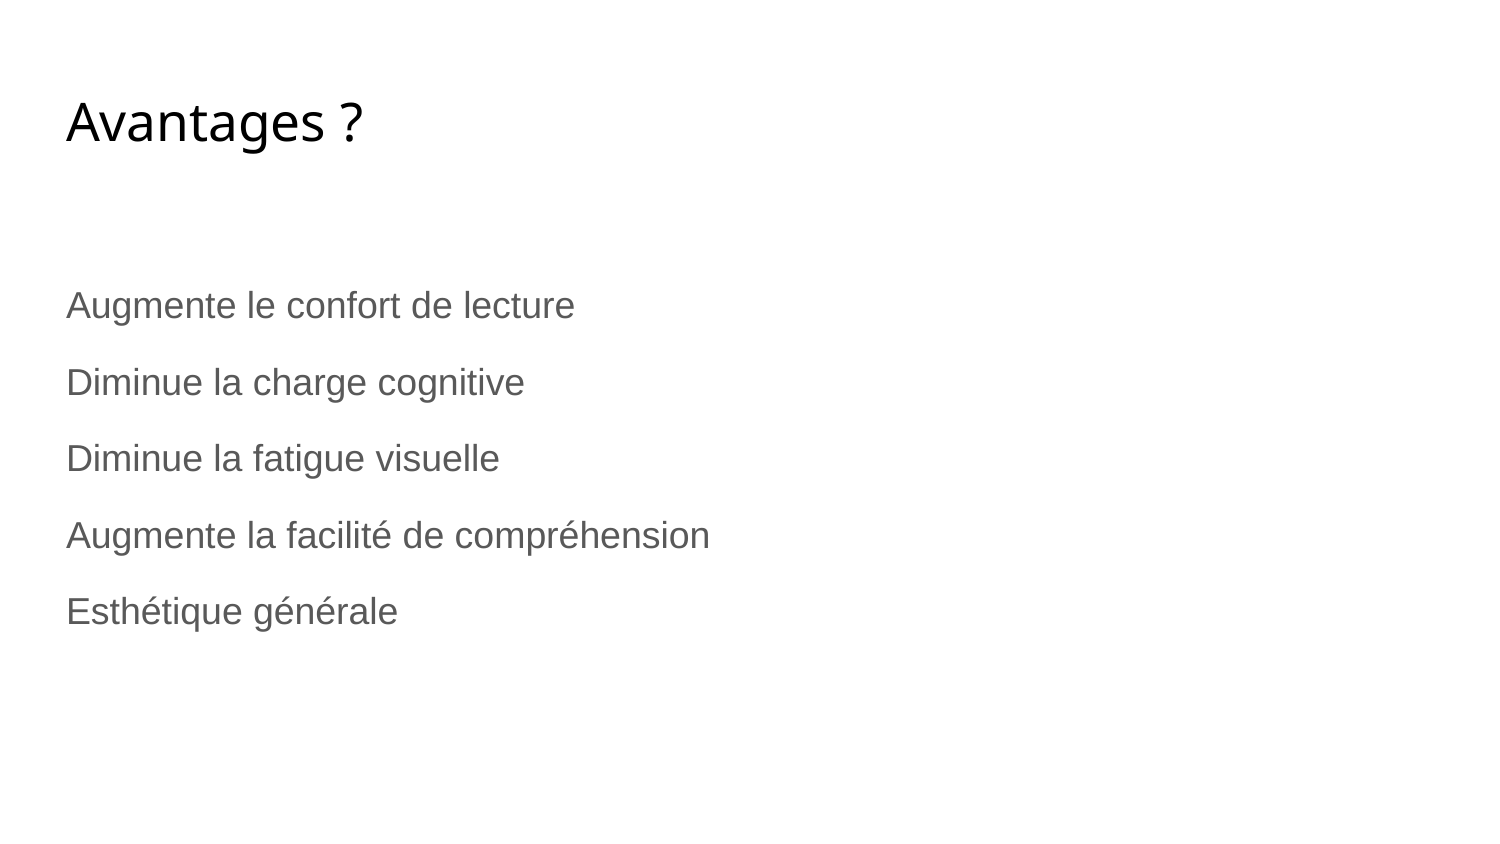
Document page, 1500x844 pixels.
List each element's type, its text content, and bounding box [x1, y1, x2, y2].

list Augmente le confort de lecture Diminue la charge cognitive Diminue la fatigue visuelle Augmente la facilité de compréhension Esthétique générale [51, 189, 1449, 750]
title Avantages ? [51, 72, 1449, 167]
